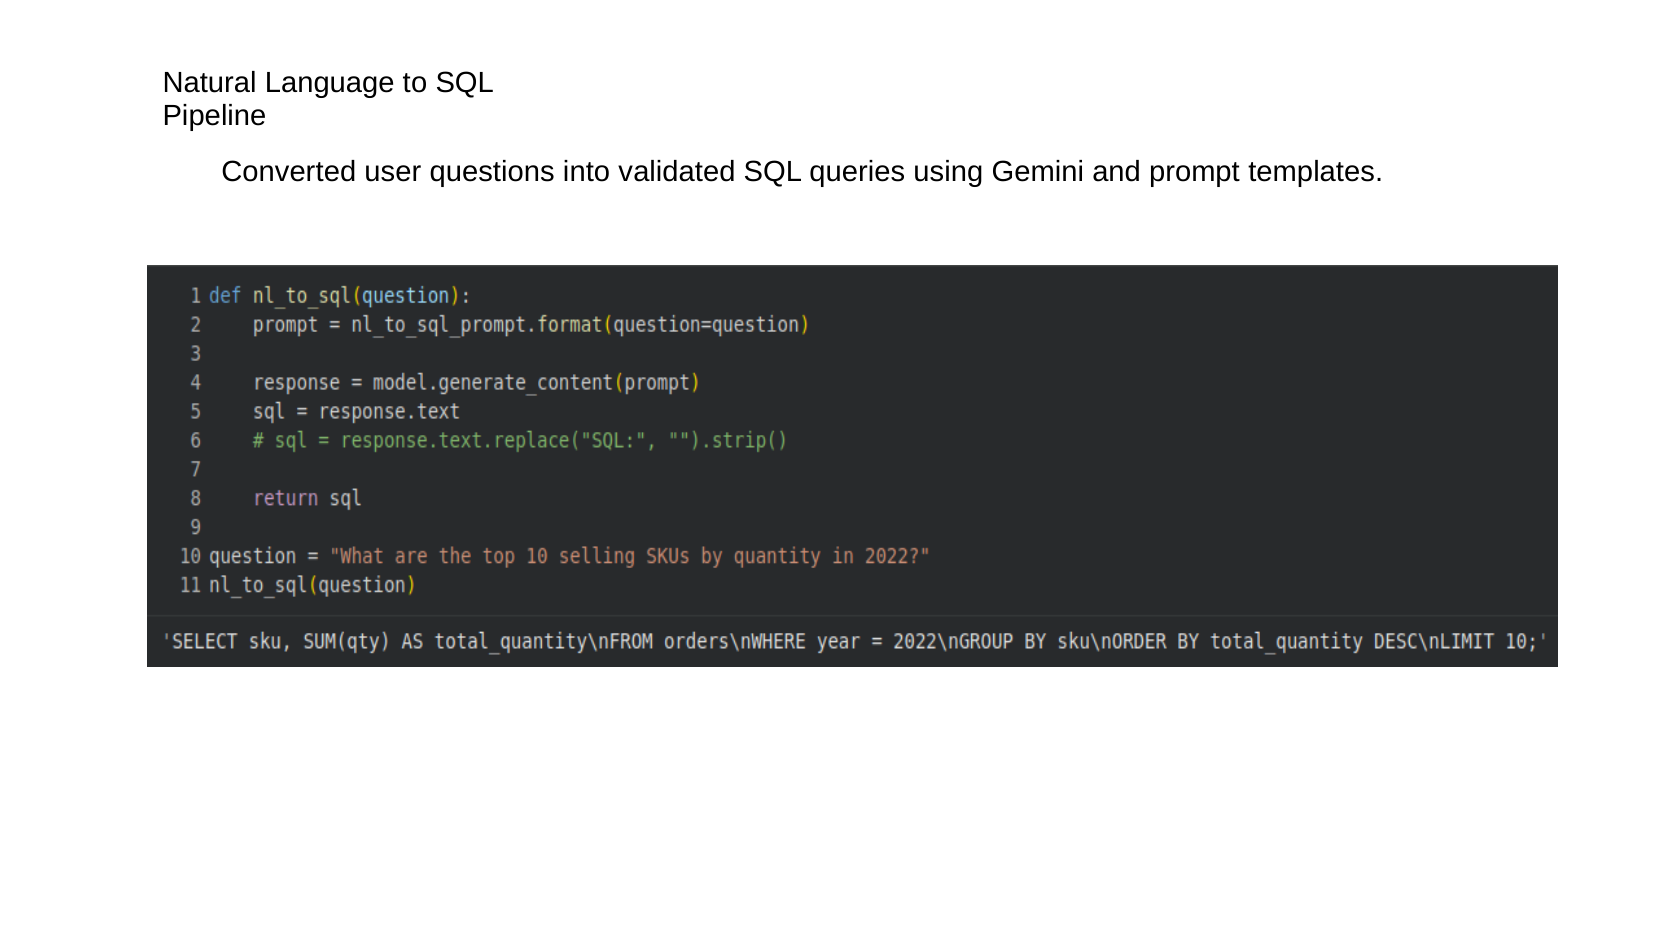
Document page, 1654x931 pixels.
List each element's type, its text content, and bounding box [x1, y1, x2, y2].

text_box Natural Language to SQL Pipeline [147, 59, 621, 107]
text_box Converted user questions into validated SQL queries using Gemini and prompt templates. [206, 147, 1447, 228]
picture [147, 265, 1558, 667]
